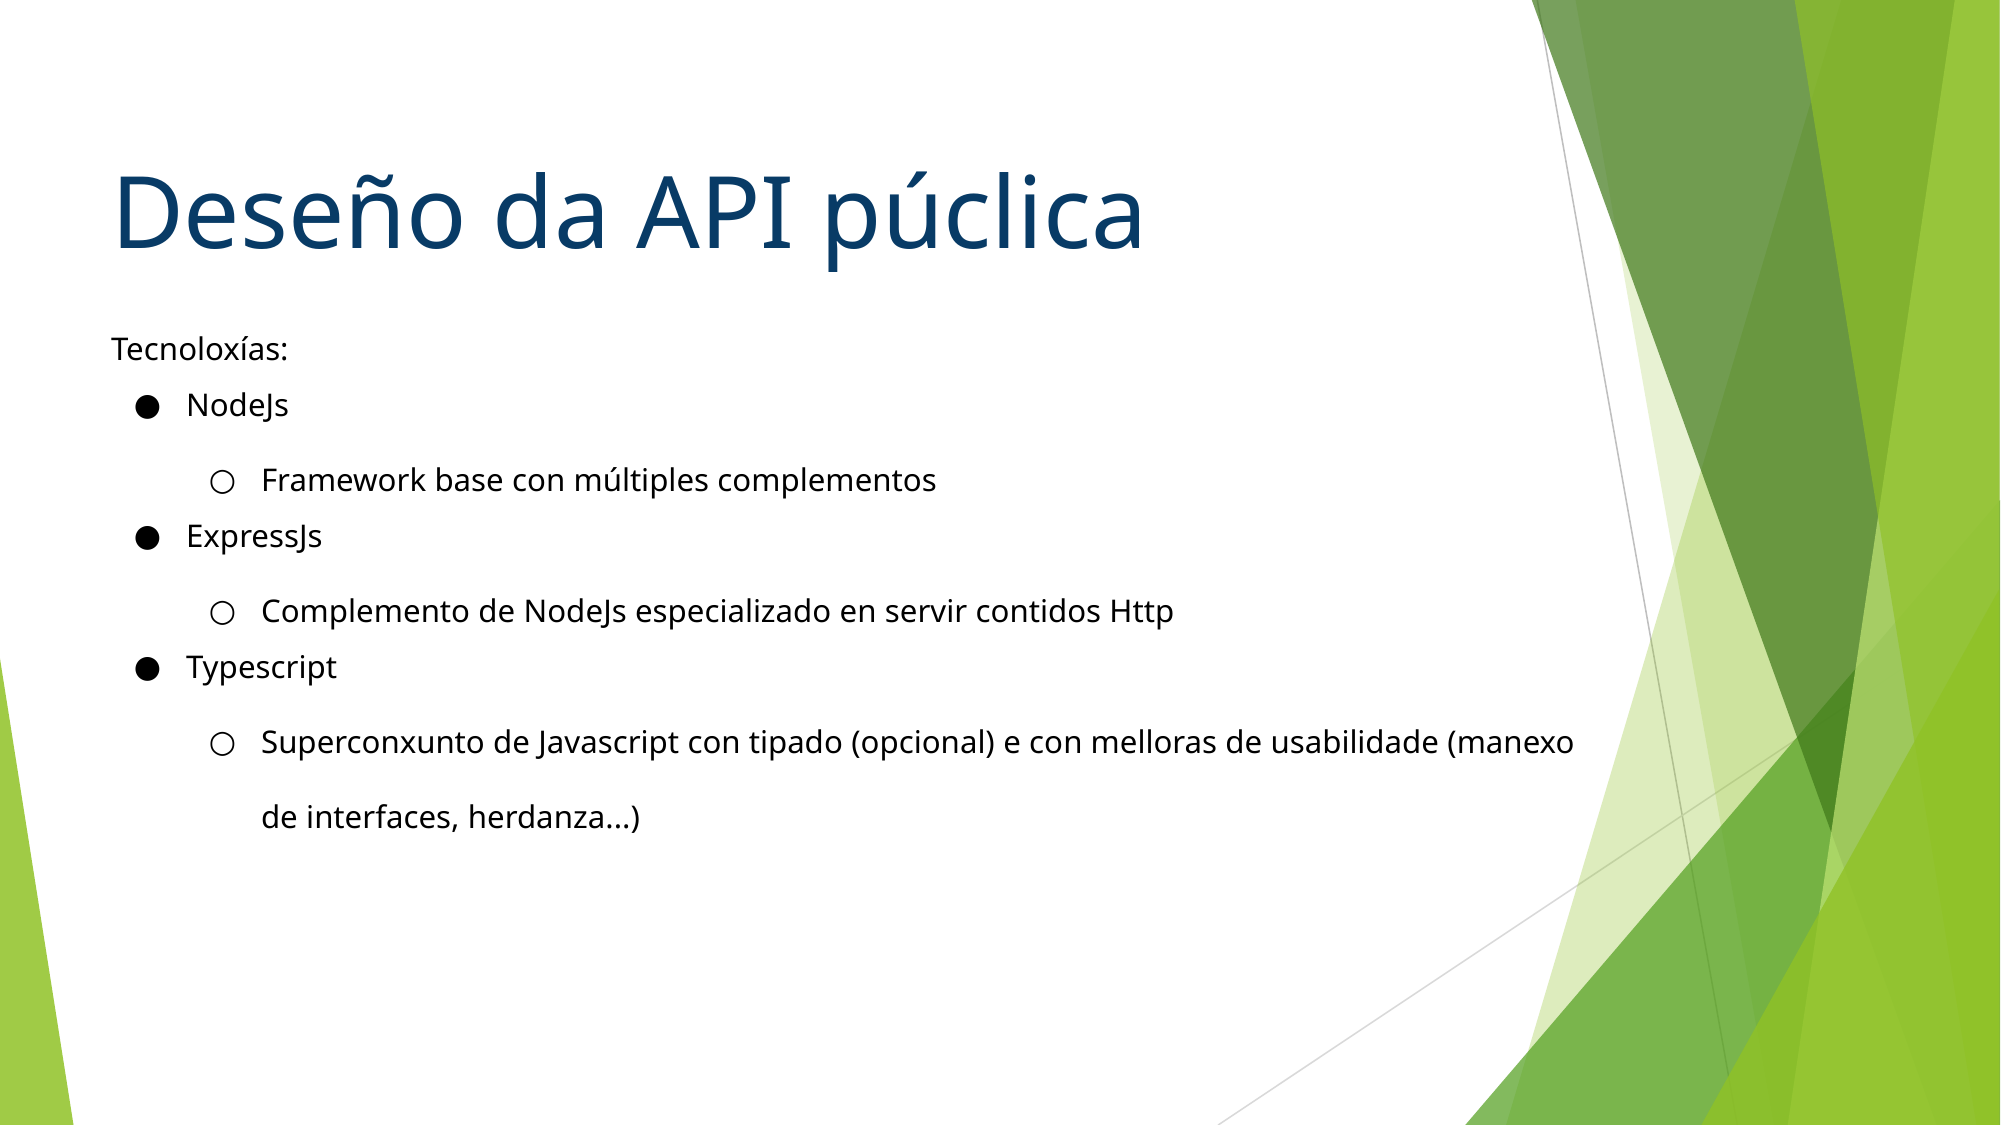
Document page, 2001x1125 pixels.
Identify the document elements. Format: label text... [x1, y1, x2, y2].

subtitle Tecnoloxías: NodeJs Framework base con múltiples complementos ExpressJs Complemento de NodeJs especializado en servir contidos Http Typescript Superconxunto de Javascript con tipado (opcional) e con melloras de usabilidade (manexo de interfaces, herdanza...) [111, 280, 1616, 1075]
title Deseño da API púclica [111, 99, 1522, 280]
